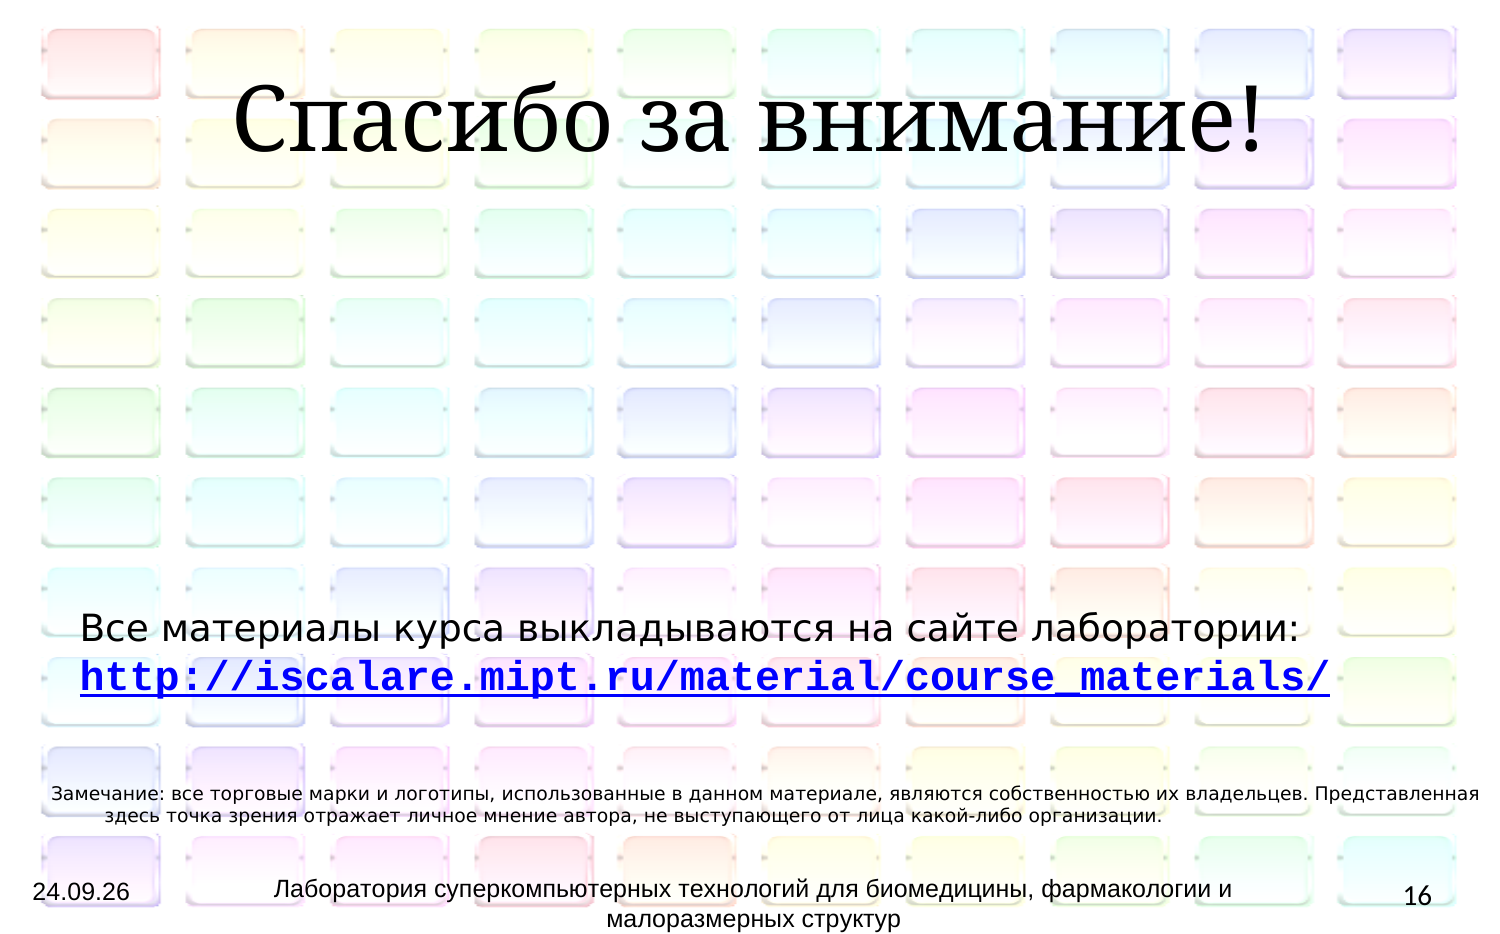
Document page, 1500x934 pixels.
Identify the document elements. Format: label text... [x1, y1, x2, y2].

text_box <номер> [1387, 868, 1473, 918]
text_box 14.04.14 [17, 868, 184, 918]
picture [0, 0, 1500, 934]
list Замечание: все торговые марки и логотипы, использованные в данном материале, являются собственностью их владельцев. Представленная здесь точка зрения отражает личное мнение автора, не выступающего от лица какой-либо организации. [18, 773, 1498, 845]
text_box Лаборатория суперкомпьютерных технологий для биомедицины, фармакологии и малоразмерных структур [171, 864, 1338, 915]
title Спасибо за внимание! [75, 37, 1426, 193]
text_box Все материалы курса выкладываются на сайте лаборатории: http://iscalare.mipt.ru/material/course_materials/ [64, 596, 1365, 707]
